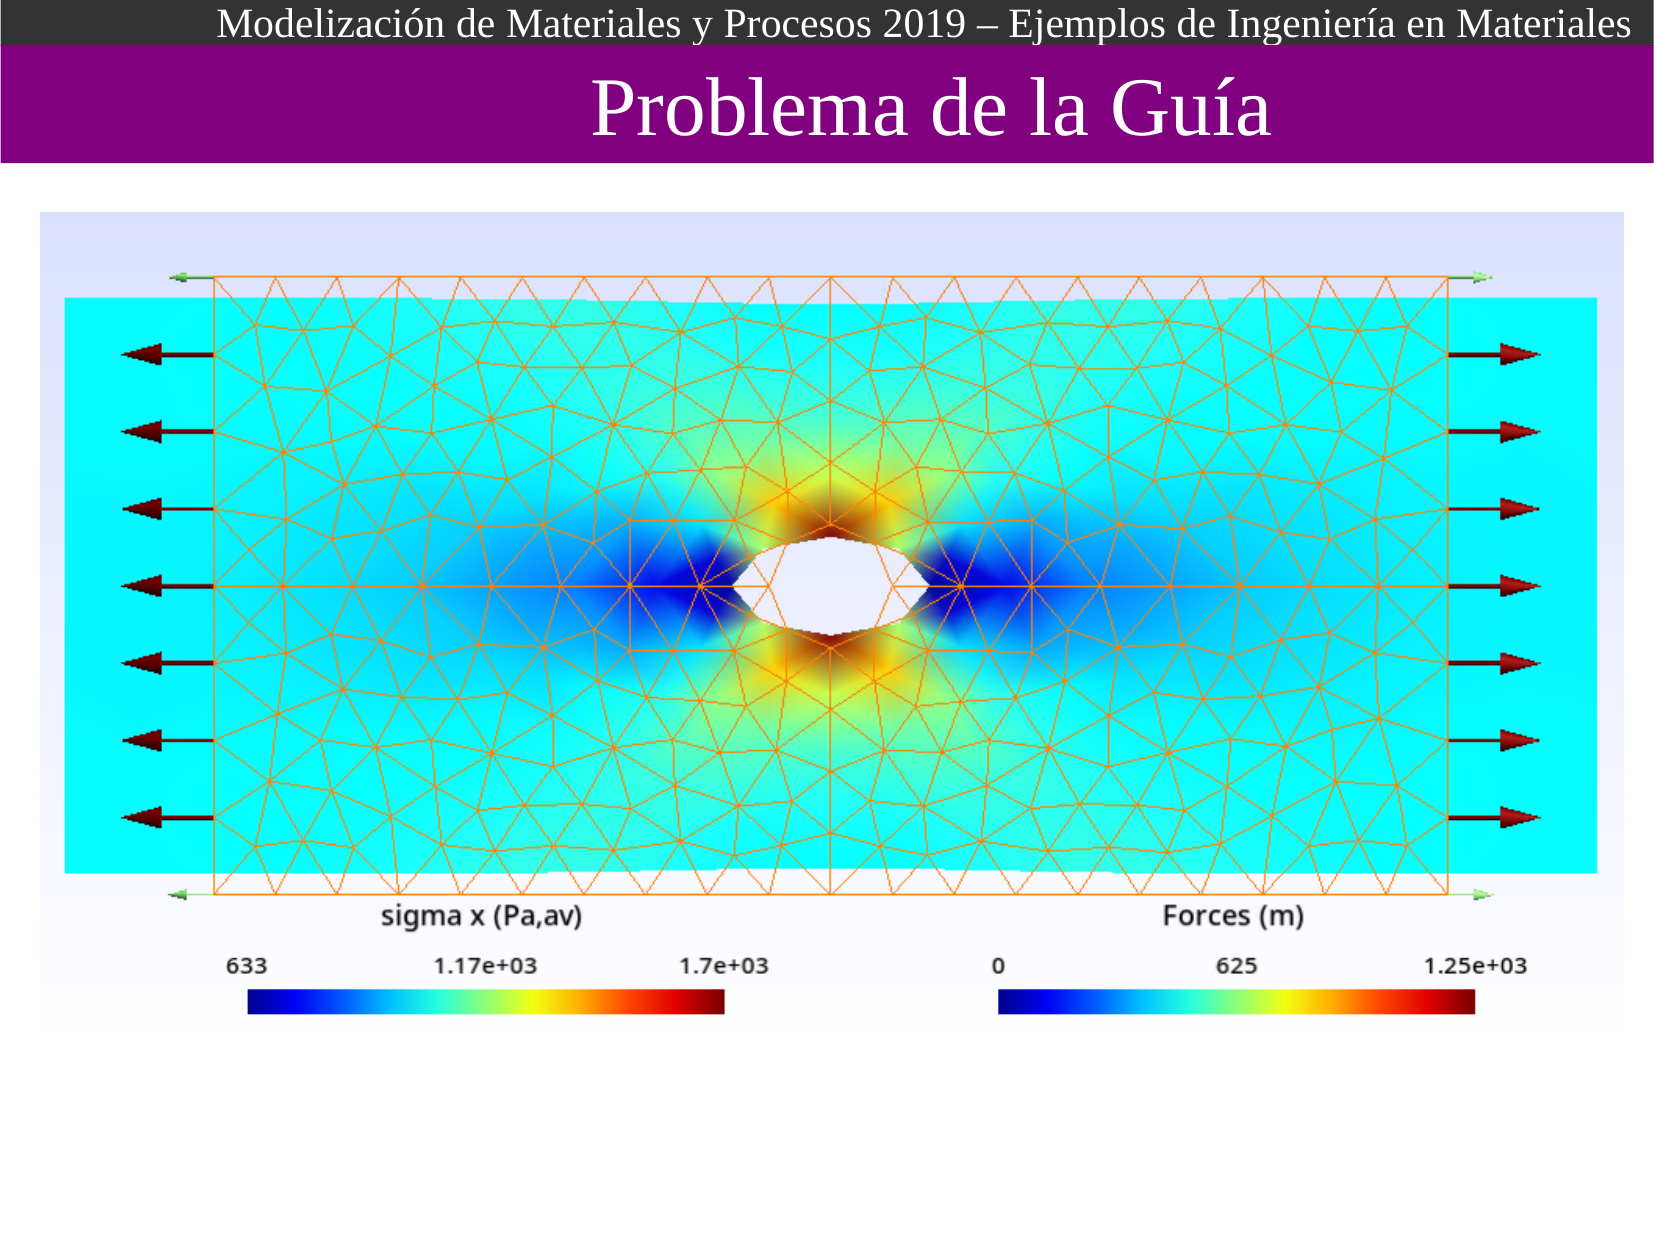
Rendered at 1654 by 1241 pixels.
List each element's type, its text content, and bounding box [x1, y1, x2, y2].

picture [40, 212, 1624, 1038]
text_box Problema de la Guía [230, 53, 1634, 168]
